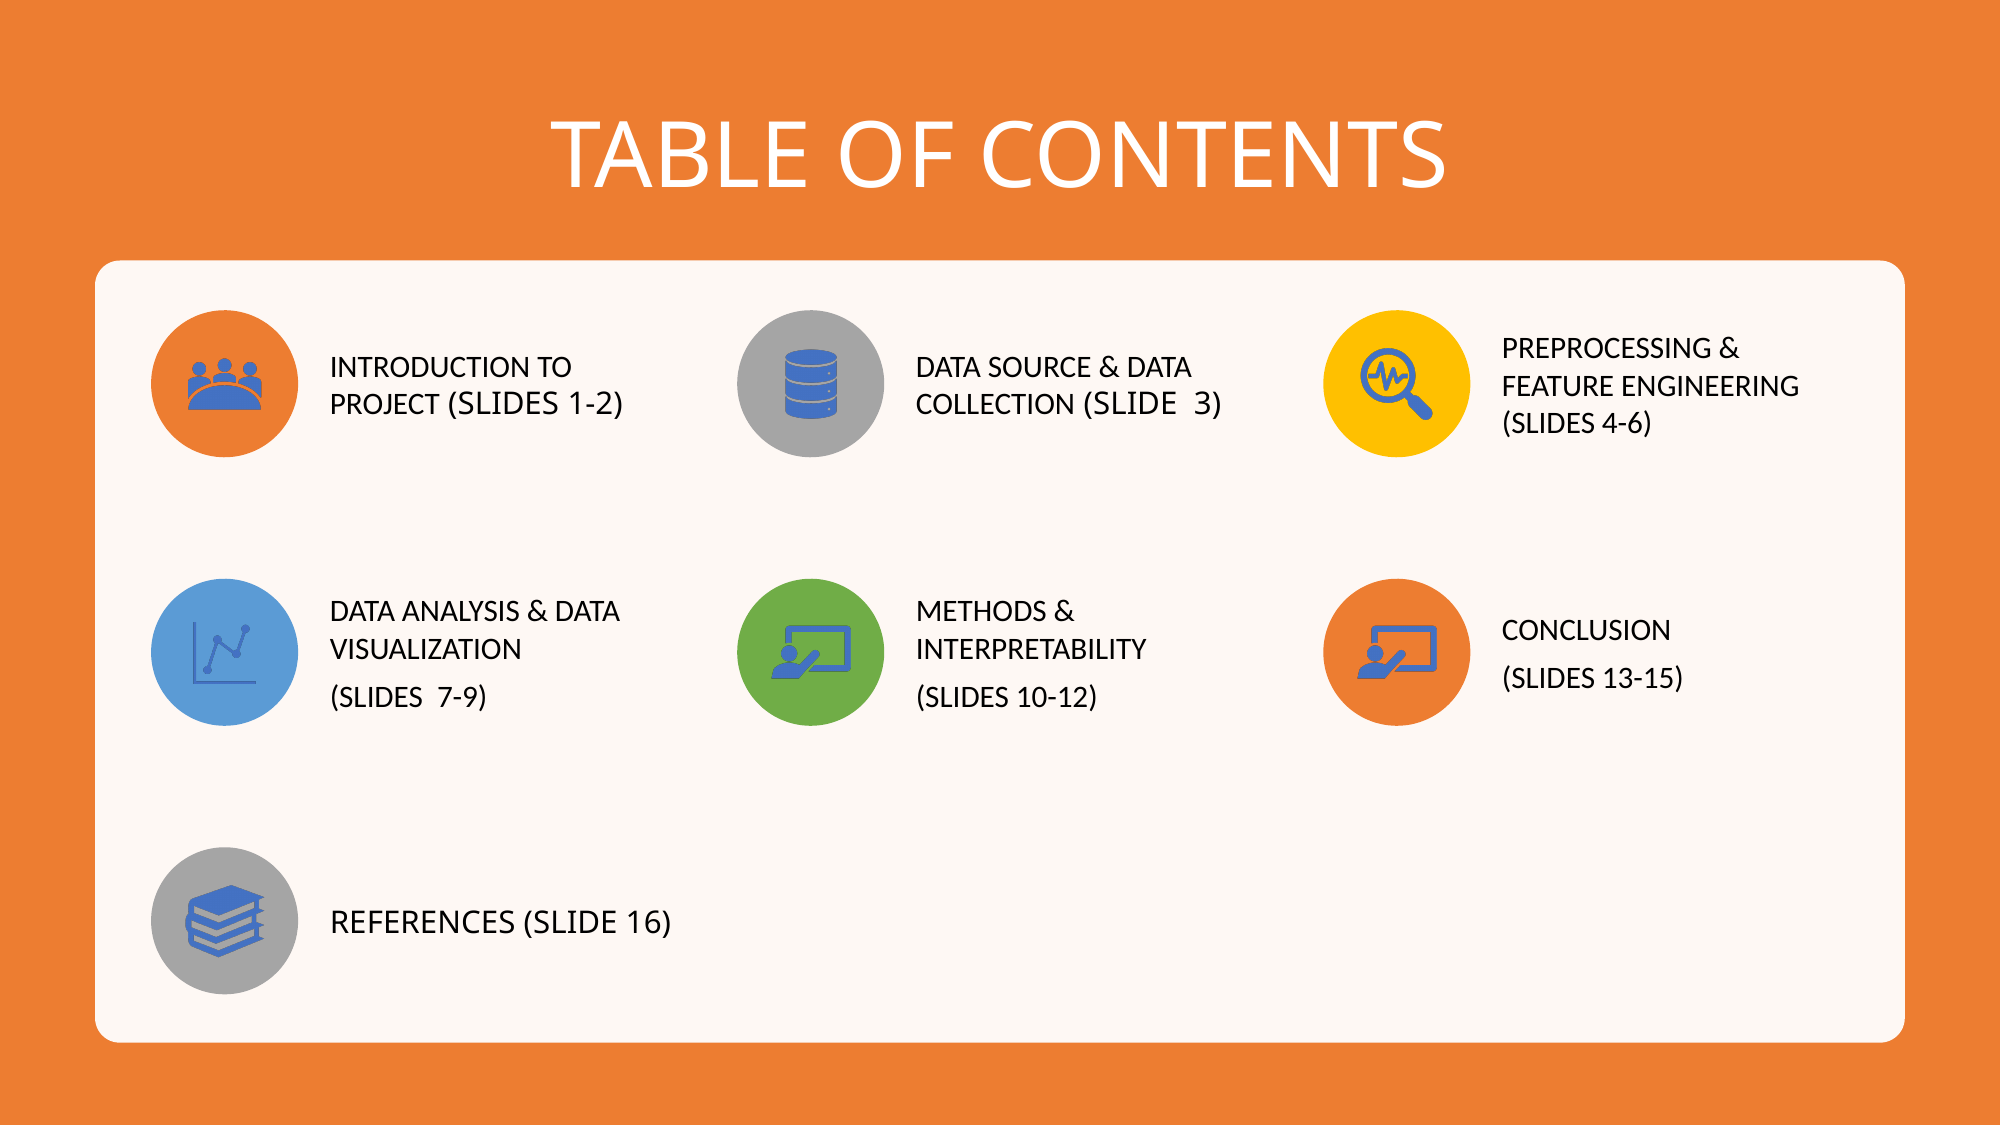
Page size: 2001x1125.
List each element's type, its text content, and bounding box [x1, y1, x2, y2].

text_box PREPROCESSING & FEATURE ENGINEERING (SLIDES 4-6) [1502, 310, 1849, 457]
text_box INTRODUCTION TO PROJECT (SLIDES 1-2) [330, 310, 677, 457]
text_box TABLE OF CONTENTS [137, 75, 1862, 240]
text_box REFERENCES (SLIDE 16) [330, 847, 677, 994]
text_box CONCLUSION (SLIDES 13-15) [1502, 579, 1849, 726]
text_box DATA ANALYSIS & DATA VISUALIZATION (SLIDES 7-9) [330, 579, 677, 726]
text_box [0, 0, 2000, 1125]
text_box METHODS & INTERPRETABILITY (SLIDES 10-12) [916, 579, 1263, 726]
text_box DATA SOURCE & DATA COLLECTION (SLIDE 3) [916, 310, 1263, 457]
